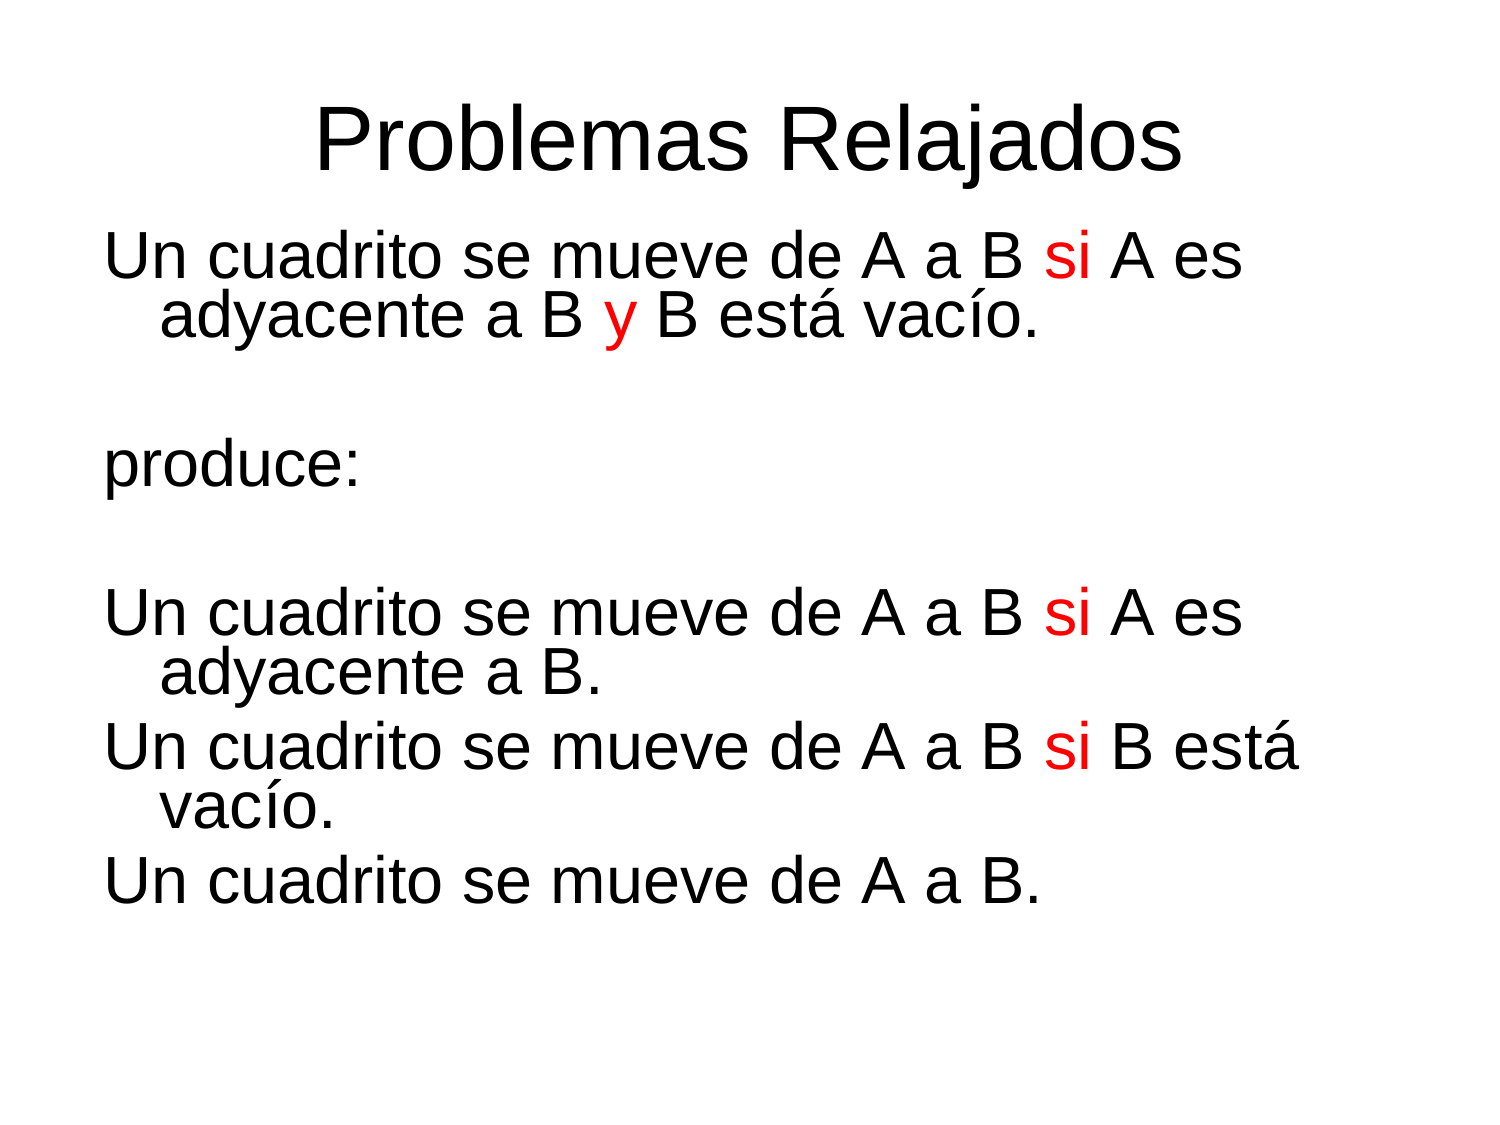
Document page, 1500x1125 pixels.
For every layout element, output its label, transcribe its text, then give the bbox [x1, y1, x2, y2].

list Un cuadrito se mueve de A a B si A es adyacente a B y B está vacío. produce: Un cuadrito se mueve de A a B si A es adyacente a B. Un cuadrito se mueve de A a B si B está vacío. Un cuadrito se mueve de A a B. [88, 222, 1439, 994]
title Problemas Relajados [75, 45, 1426, 233]
